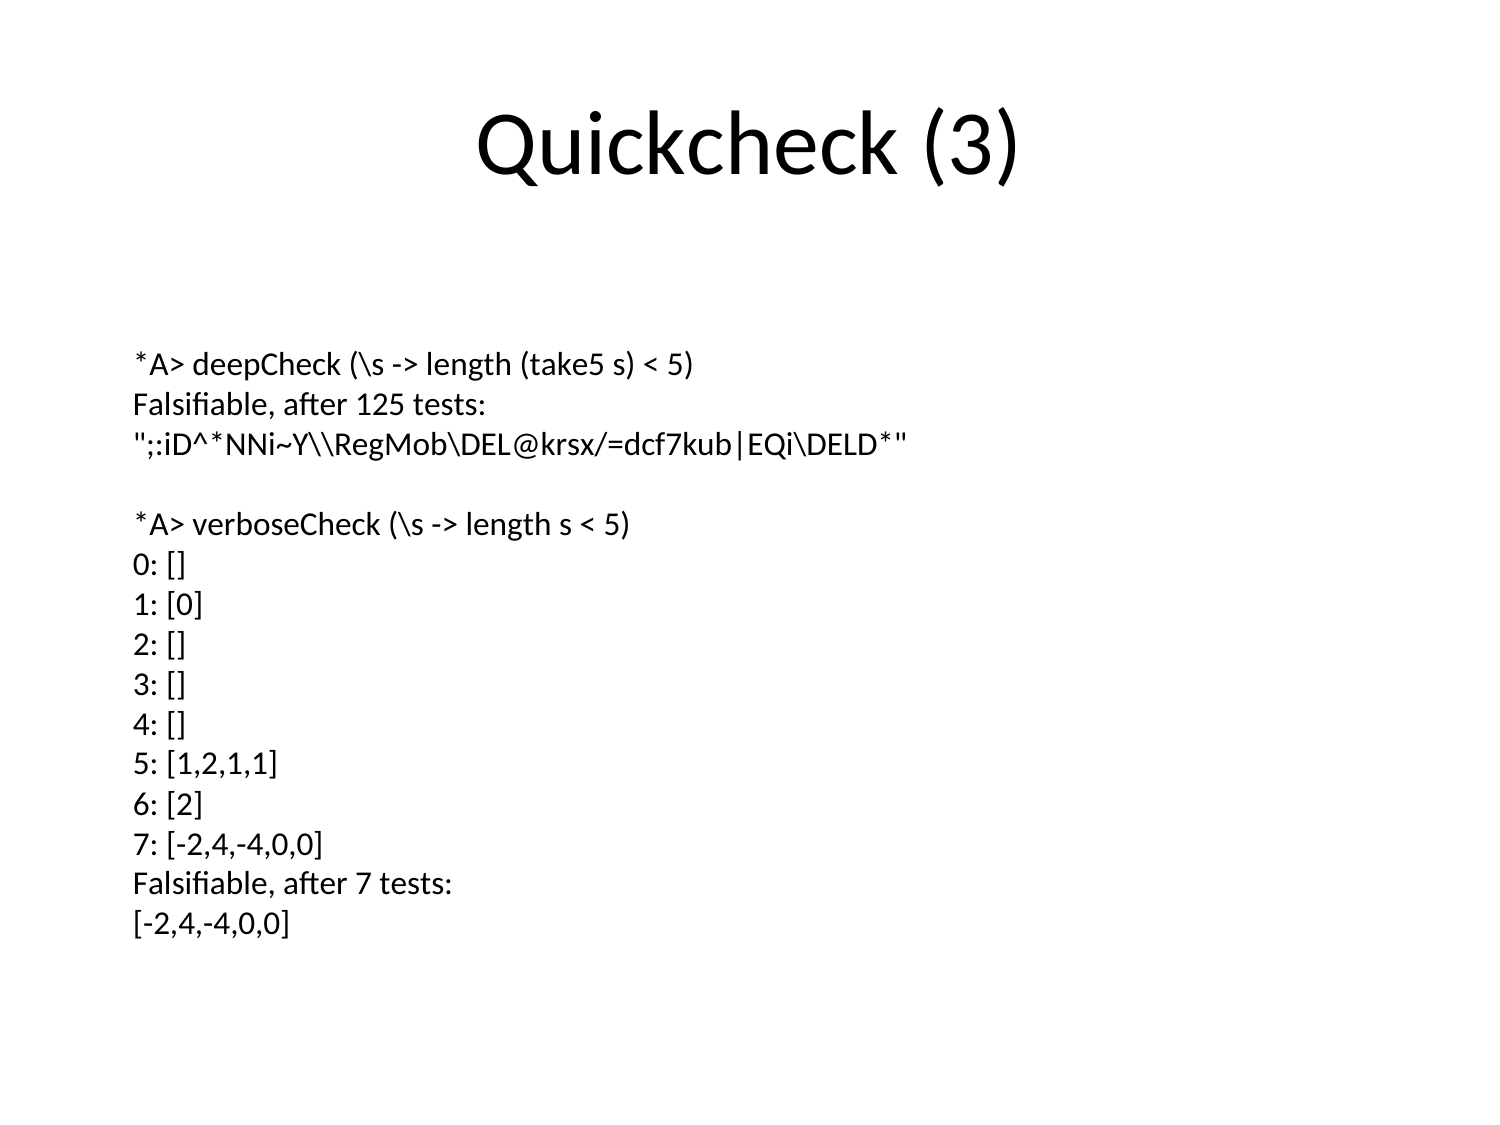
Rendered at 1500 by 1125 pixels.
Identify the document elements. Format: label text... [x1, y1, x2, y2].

text_box *A> deepCheck (\s -> length (take5 s) < 5) Falsifiable, after 125 tests: ";:iD^*NNi~Y\\RegMob\DEL@krsx/=dcf7kub|EQi\DELD*" *A> verboseCheck (\s -> length s < 5) 0: [] 1: [0] 2: [] 3: [] 4: [] 5: [1,2,1,1] 6: [2] 7: [-2,4,-4,0,0] Falsifiable, after 7 tests: [-2,4,-4,0,0] [118, 295, 1241, 1125]
title Quickcheck (3) [75, 44, 1424, 232]
